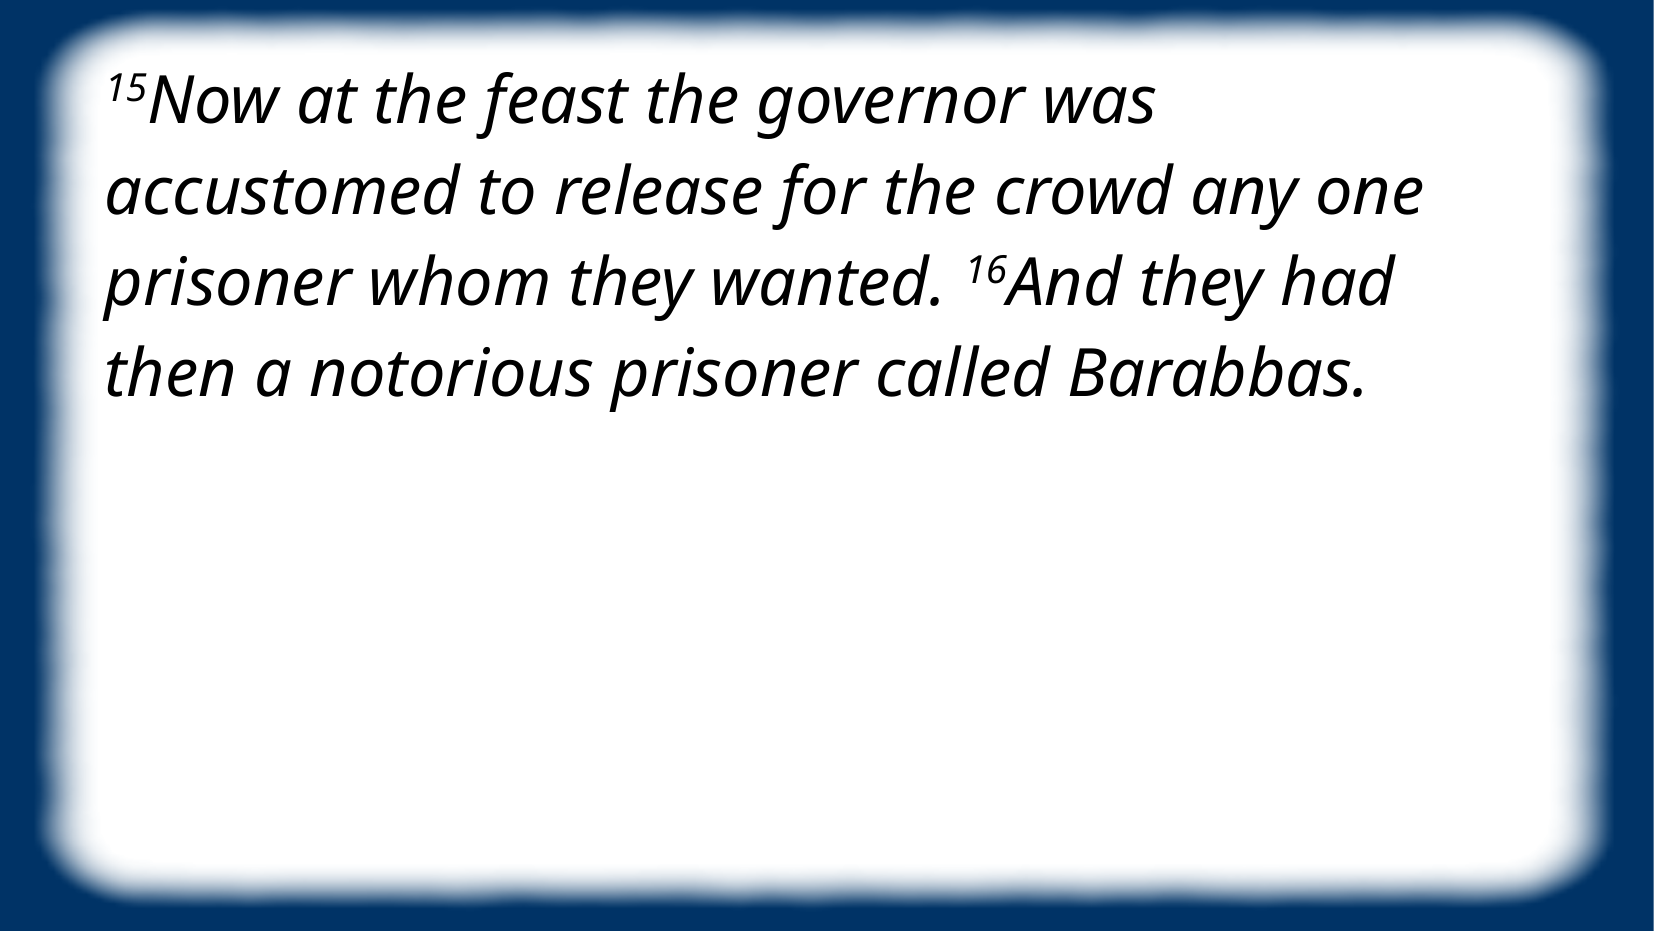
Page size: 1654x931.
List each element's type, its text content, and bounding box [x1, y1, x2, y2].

picture [0, 0, 1654, 931]
text_box 15Now at the feast the governor was accustomed to release for the crowd any one prisoner whom they wanted. 16And they had then a notorious prisoner called Barabbas. [90, 45, 1546, 415]
